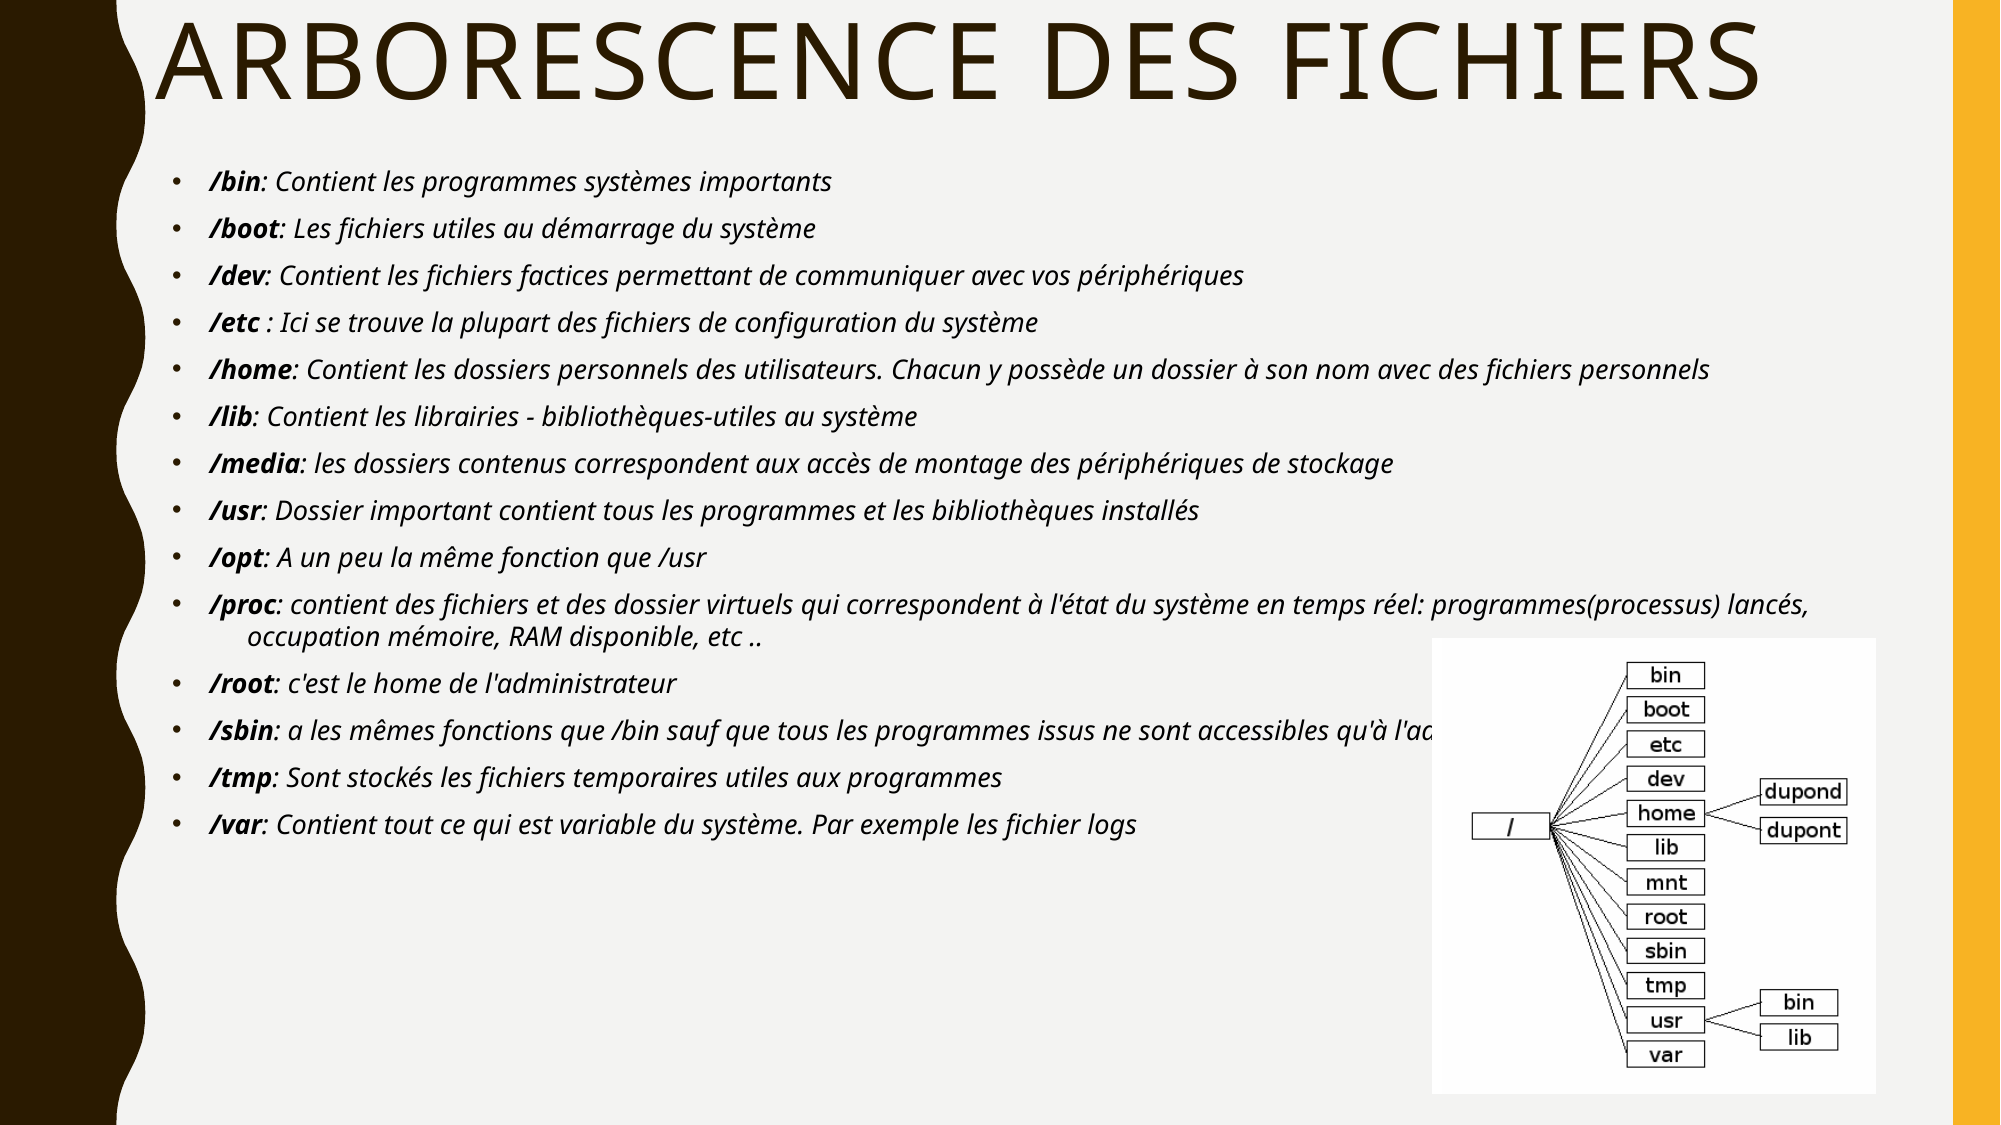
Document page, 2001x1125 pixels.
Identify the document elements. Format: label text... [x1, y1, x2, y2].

picture [1432, 638, 1876, 1094]
list /bin: Contient les programmes systèmes importants /boot: Les fichiers utiles au démarrage du système /dev: Contient les fichiers factices permettant de communiquer avec vos périphériques /etc : Ici se trouve la plupart des fichiers de configuration du système /home: Contient les dossiers personnels des utilisateurs. Chacun y possède un dossier à son nom avec des fichiers personnels /lib: Contient les librairies - bibliothèques-utiles au système /media: les dossiers contenus correspondent aux accès de montage des périphériques de stockage /usr: Dossier important contient tous les programmes et les bibliothèques installés /opt: A un peu la même fonction que /usr /proc: contient des fichiers et des dossier virtuels qui correspondent à l'état du système en temps réel: programmes(processus) lancés, occupation mémoire, RAM disponible, etc .. /root: c'est le home de l'administrateur /sbin: a les mêmes fonctions que /bin sauf que tous les programmes issus ne sont accessibles qu'à l'administrateur /tmp: Sont stockés les fichiers temporaires utiles aux programmes /var: Contient tout ce qui est variable du système. Par exemple les fichier logs [157, 157, 1939, 867]
title Arborescence des fichiers [140, 0, 1810, 143]
